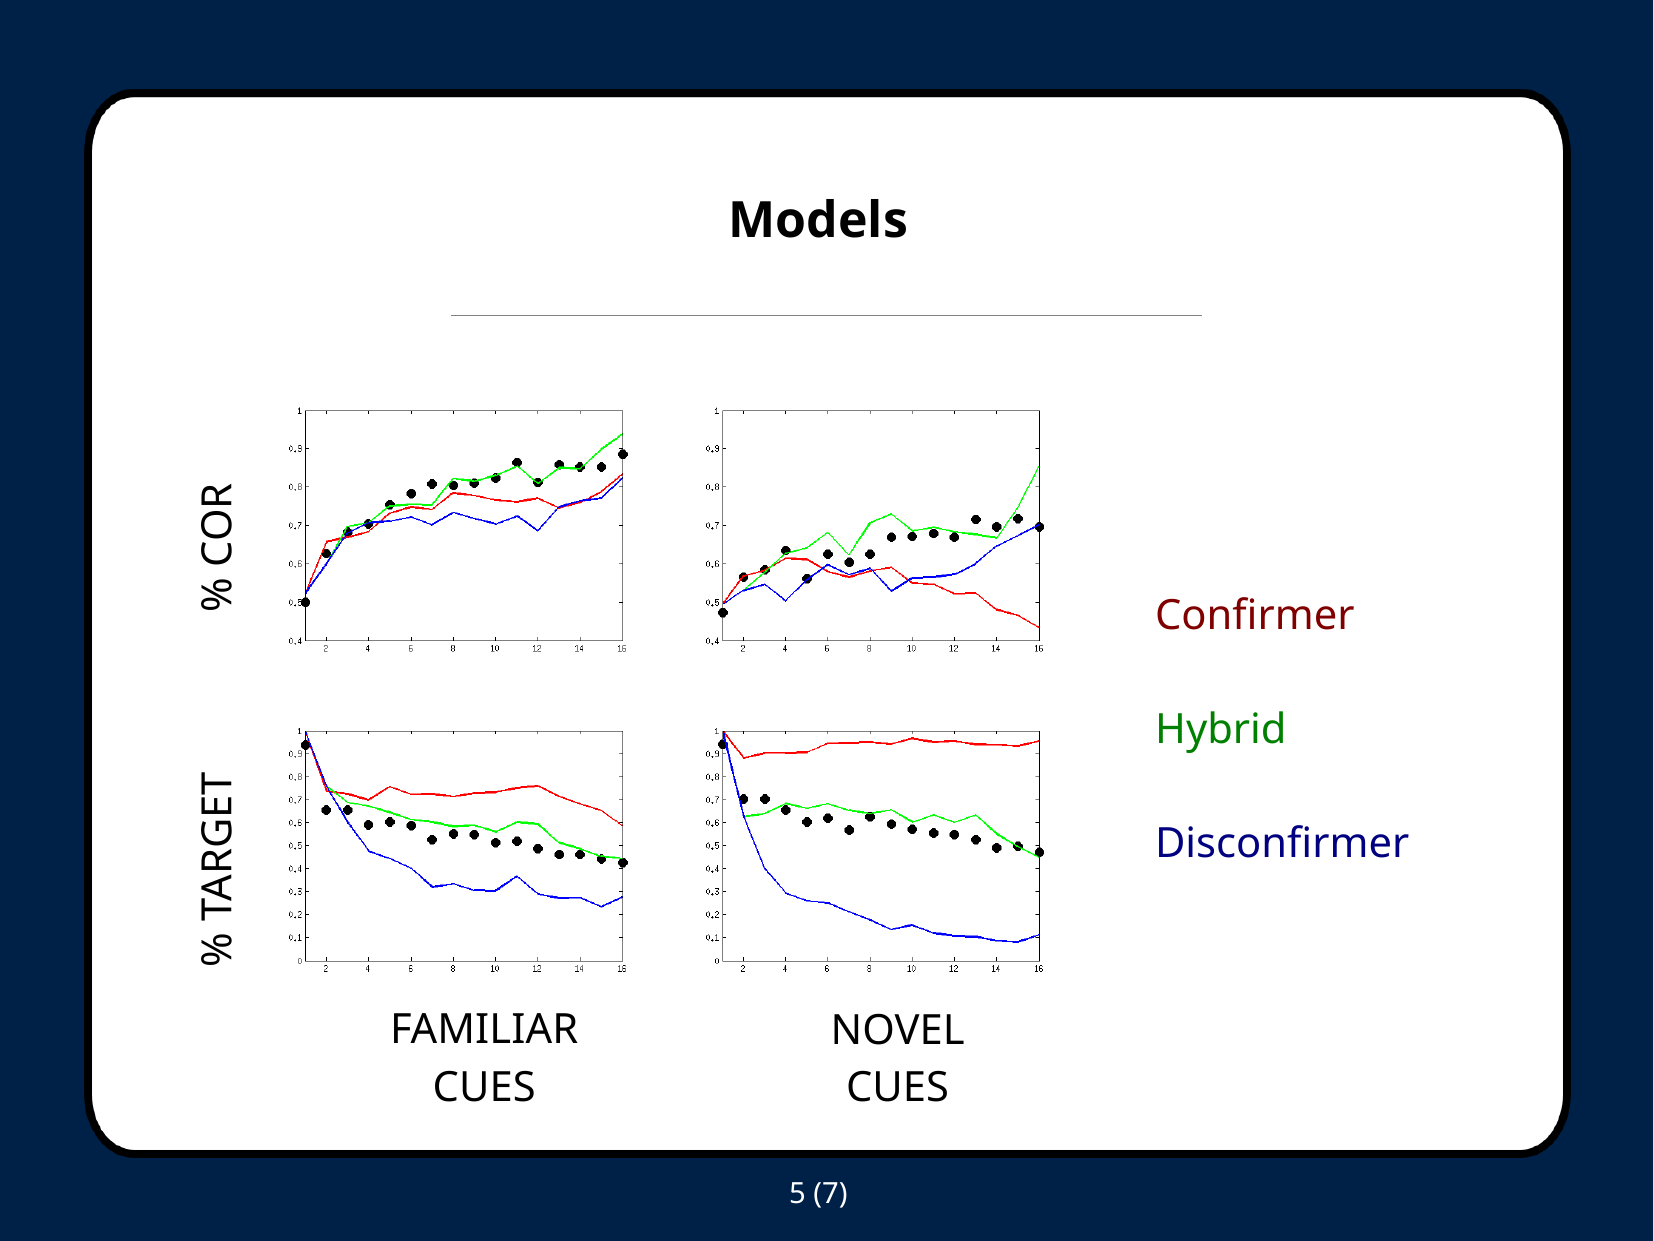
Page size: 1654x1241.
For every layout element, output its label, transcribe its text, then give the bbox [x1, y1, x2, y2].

title Models [74, 188, 1562, 247]
title FAMILIAR CUES [380, 1007, 588, 1105]
title % TARGET [190, 735, 240, 968]
title NOVEL CUES [794, 1007, 1002, 1105]
title Confirmer Hybrid Disconfirmer [1155, 405, 1439, 1051]
title % COR [190, 440, 240, 613]
picture [0, 0, 1654, 1241]
title 5 (7) [74, 1170, 1562, 1214]
